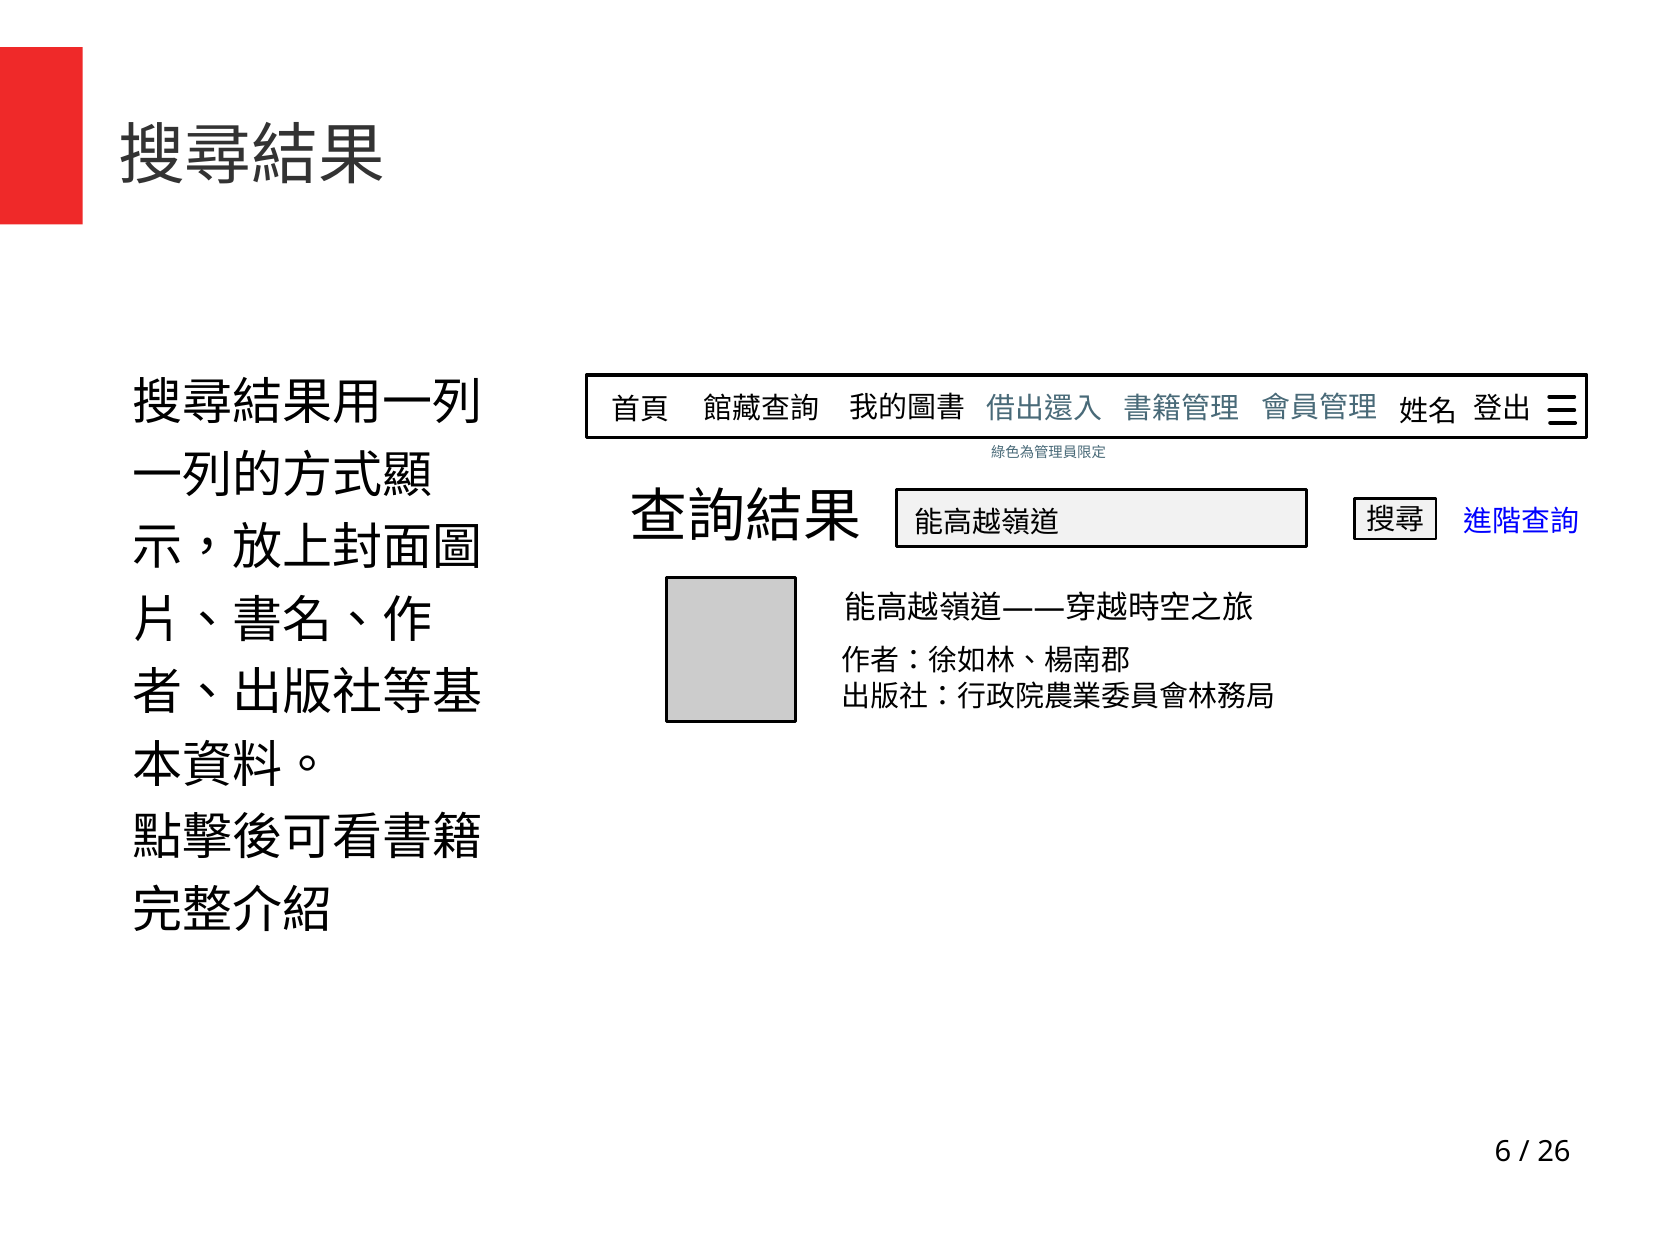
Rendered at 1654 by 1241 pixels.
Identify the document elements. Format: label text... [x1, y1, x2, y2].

title 搜尋結果 [118, 49, 1571, 257]
text_box 搜尋結果用一列一列的方式顯示，放上封面圖片、書名、作者、出版社等基本資料。 點擊後可看書籍完整介紹 [118, 354, 544, 962]
picture [578, 367, 1596, 1087]
